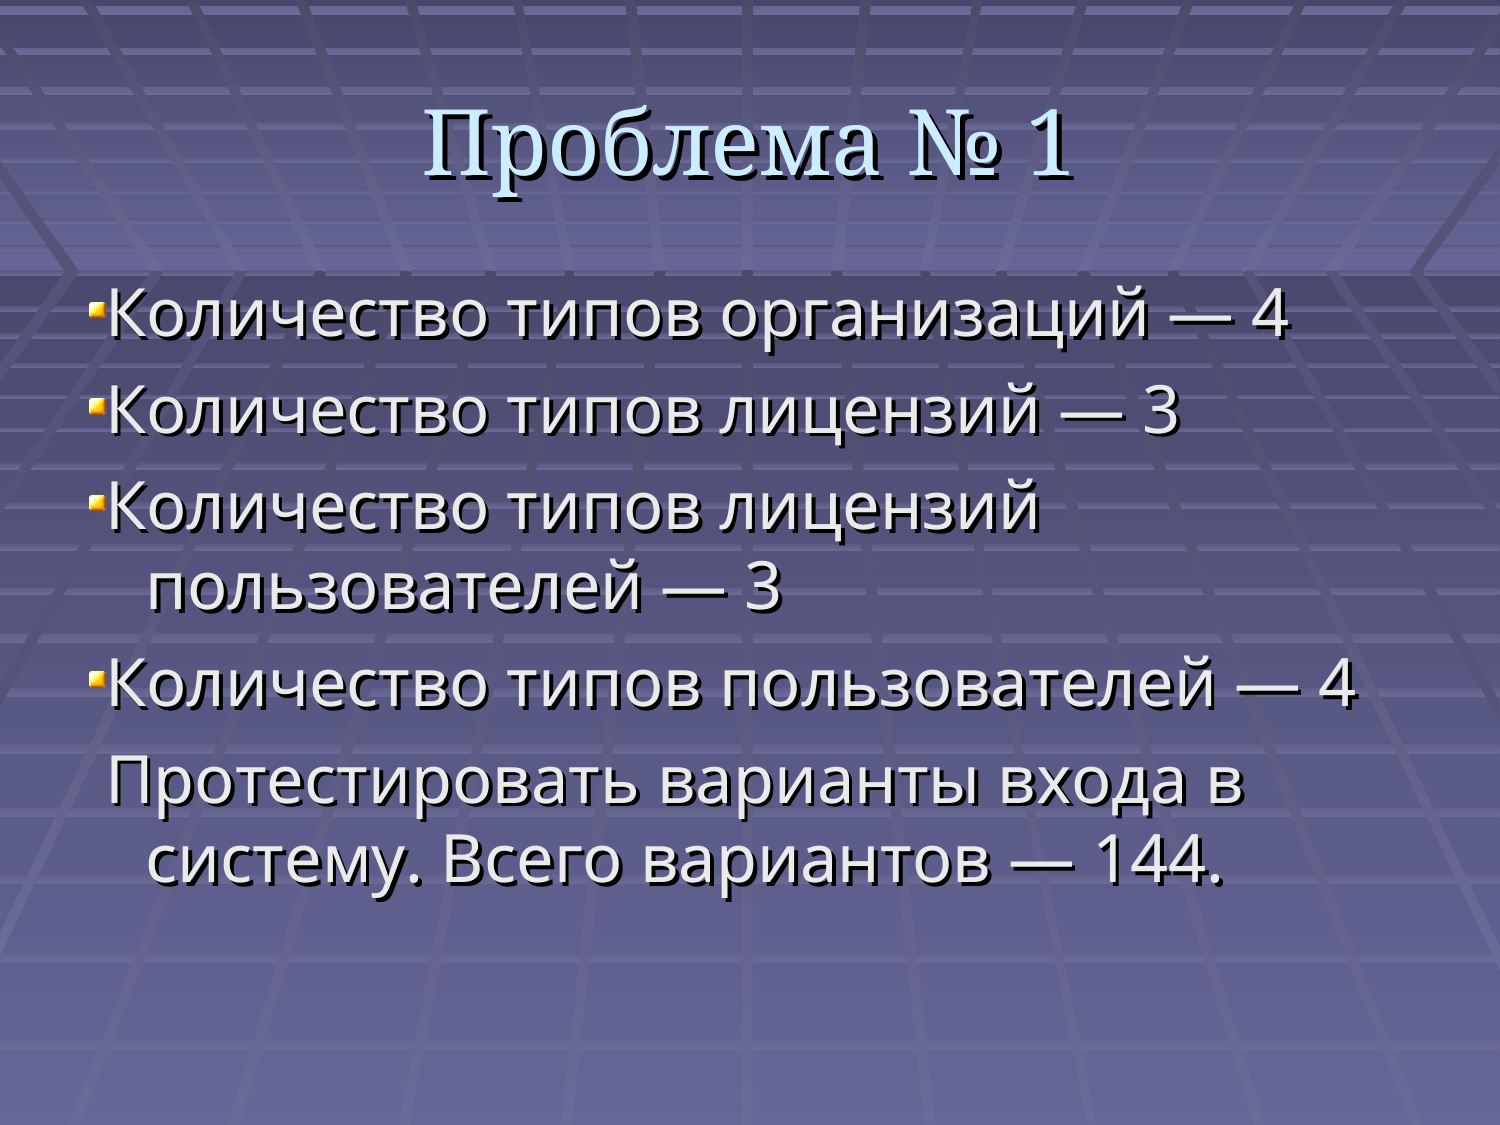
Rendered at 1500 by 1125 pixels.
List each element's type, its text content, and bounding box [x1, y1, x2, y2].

title Проблема № 1 [74, 20, 1424, 257]
list Количество типов организаций — 4 Количество типов лицензий — 3 Количество типов лицензий пользователей — 3 Количество типов пользователей — 4 Протестировать варианты входа в систему. Всего вариантов — 144. [74, 262, 1424, 1005]
